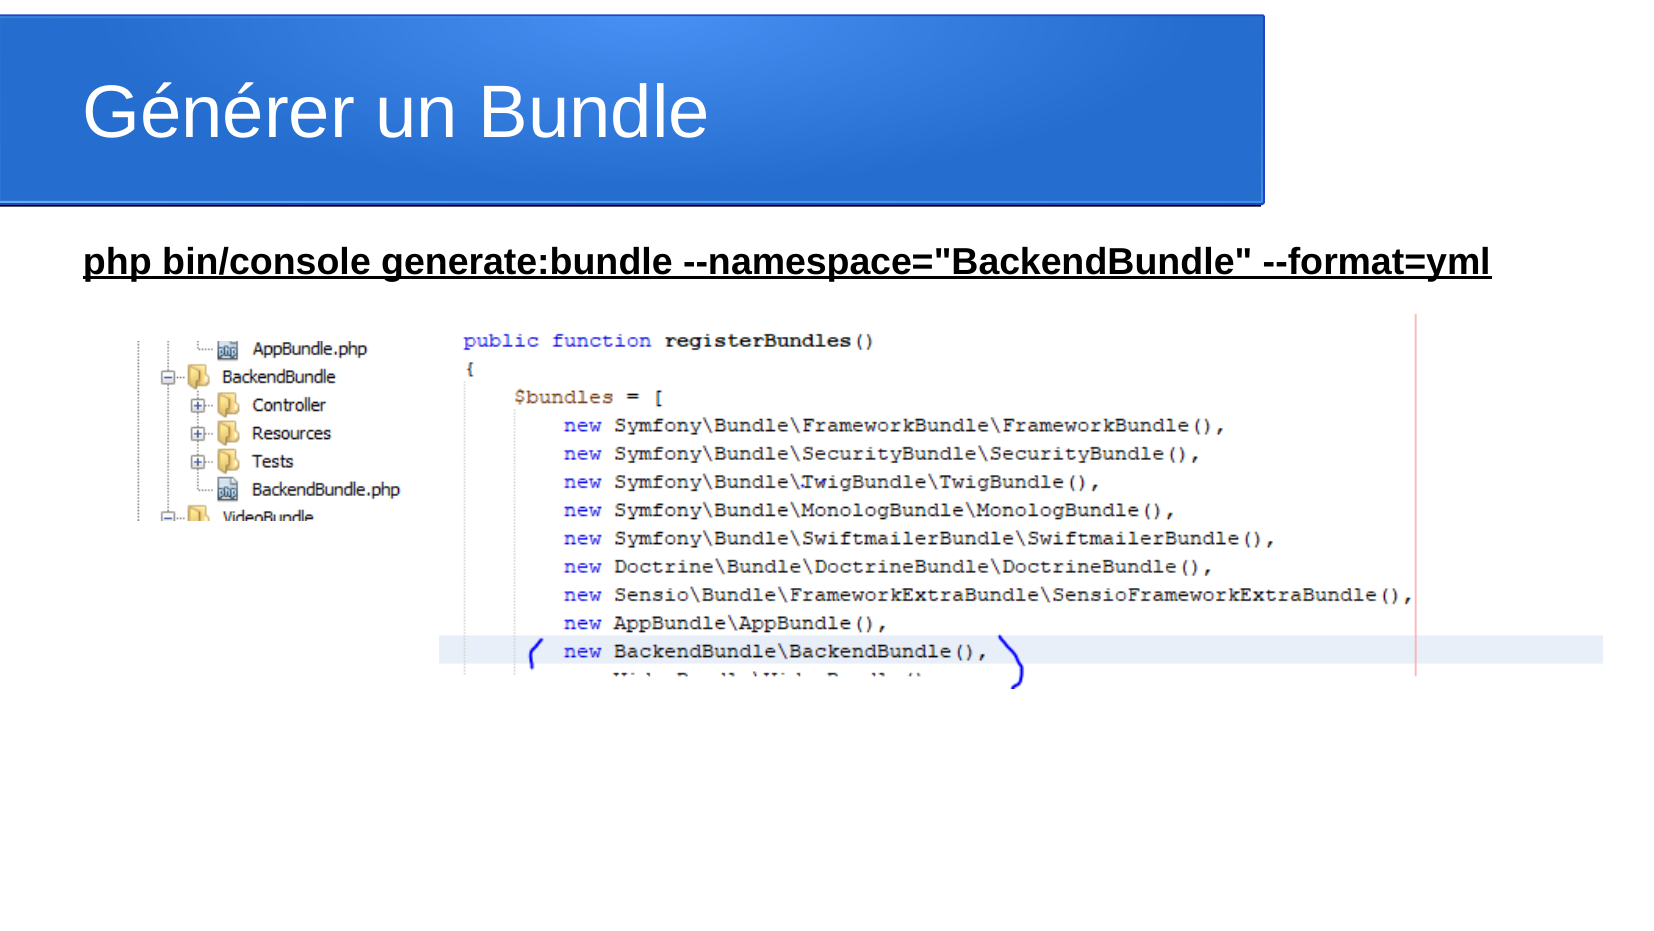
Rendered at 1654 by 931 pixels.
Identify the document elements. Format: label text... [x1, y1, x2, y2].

title Générer un Bundle [82, 35, 1235, 189]
text_box php bin/console generate:bundle --namespace="BackendBundle" --format=yml [68, 226, 1507, 284]
picture [130, 314, 1603, 689]
